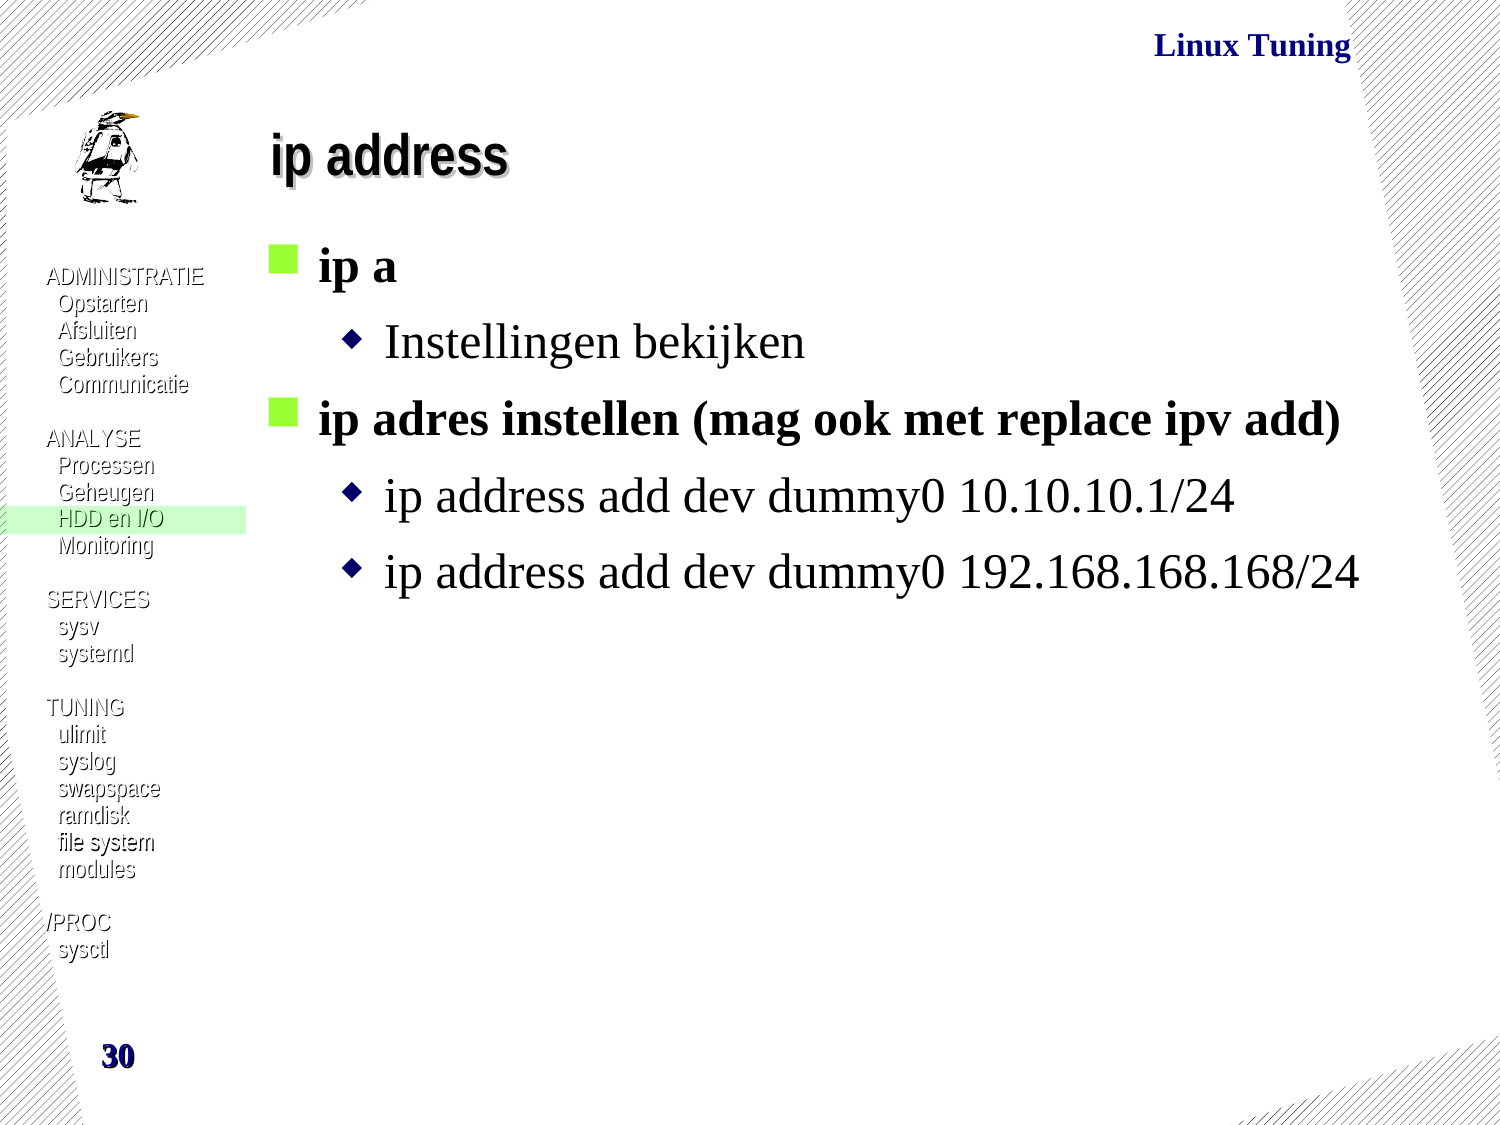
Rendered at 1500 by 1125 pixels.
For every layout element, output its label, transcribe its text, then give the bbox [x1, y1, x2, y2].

text_box [0, 505, 247, 535]
list ip a Instellingen bekijken ip adres instellen (mag ook met replace ipv add) ip address add dev dummy0 10.10.10.1/24 ip address add dev dummy0 192.168.168.168/24 [264, 229, 1486, 882]
picture [57, 105, 143, 206]
title ip address [270, 41, 1500, 250]
